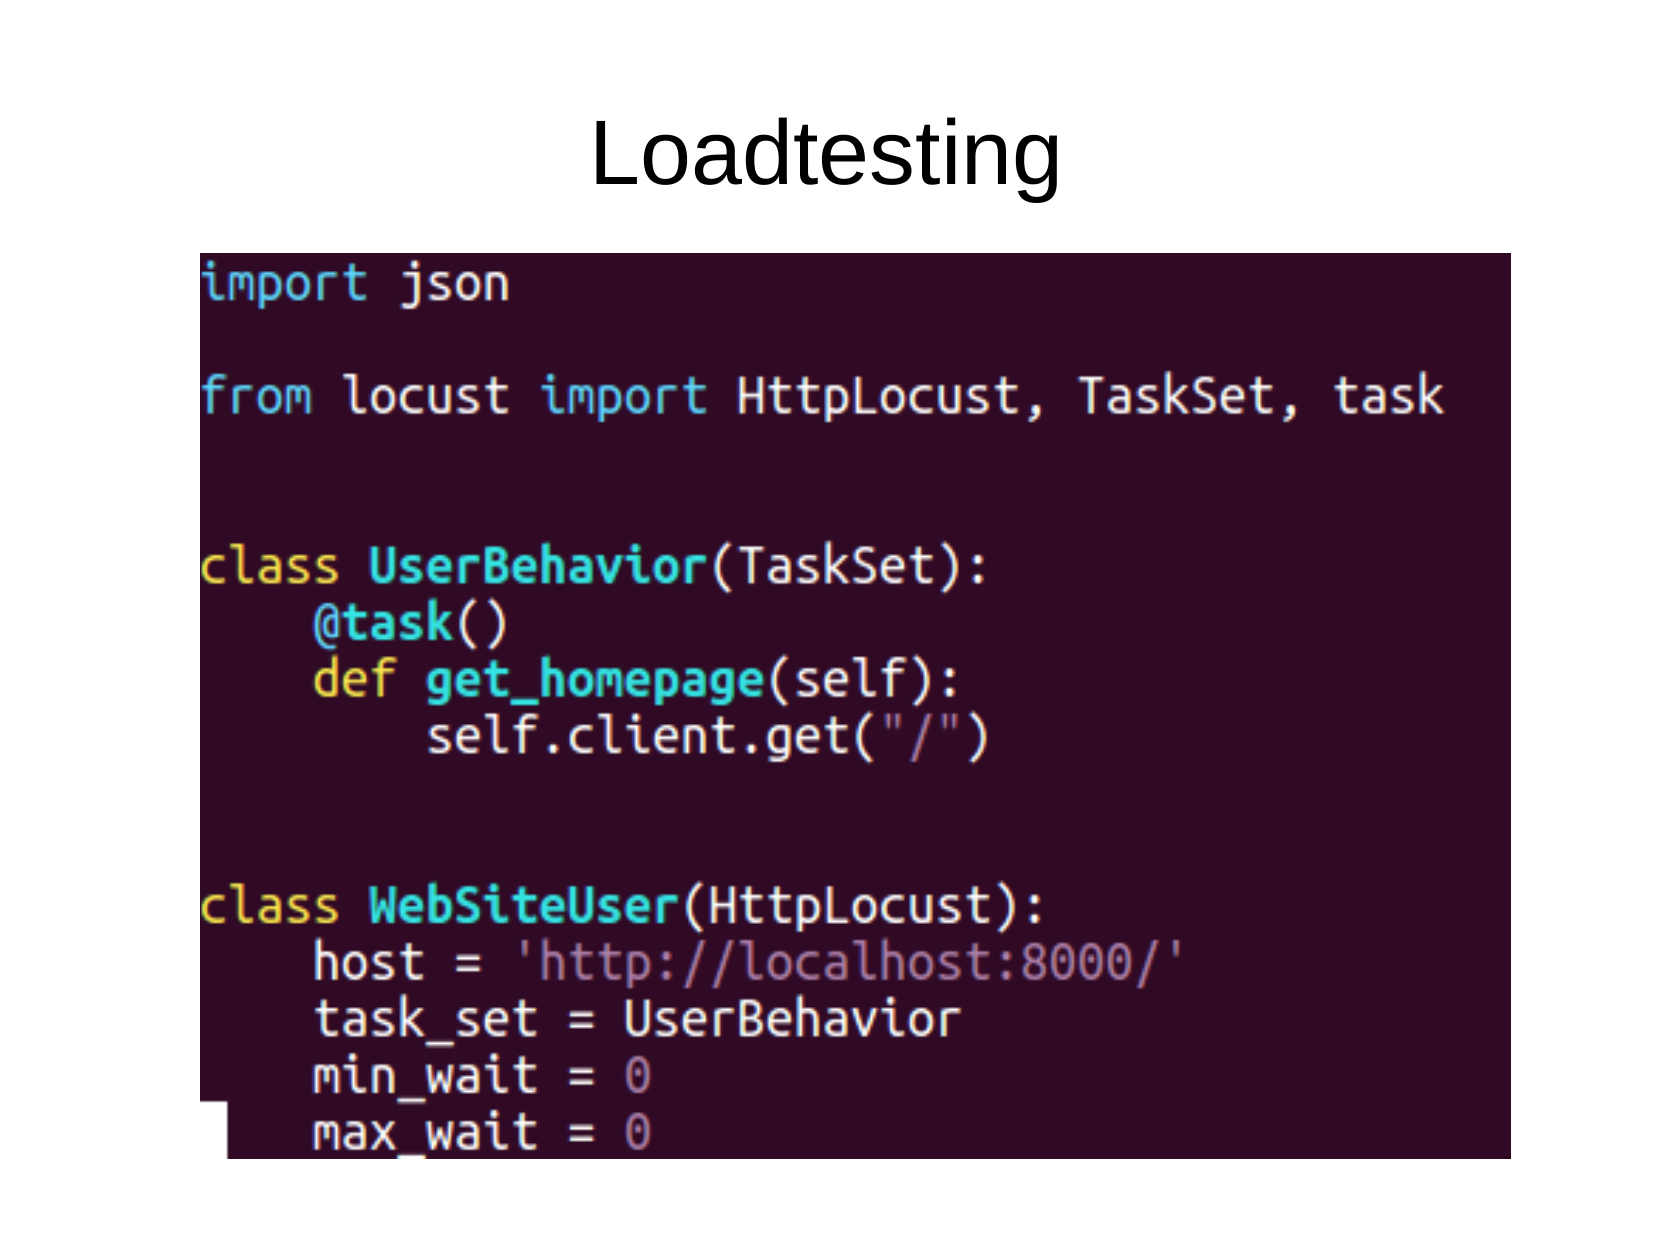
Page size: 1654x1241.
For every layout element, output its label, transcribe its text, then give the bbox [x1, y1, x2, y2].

picture [200, 253, 1511, 1159]
title Loadtesting [82, 49, 1571, 257]
